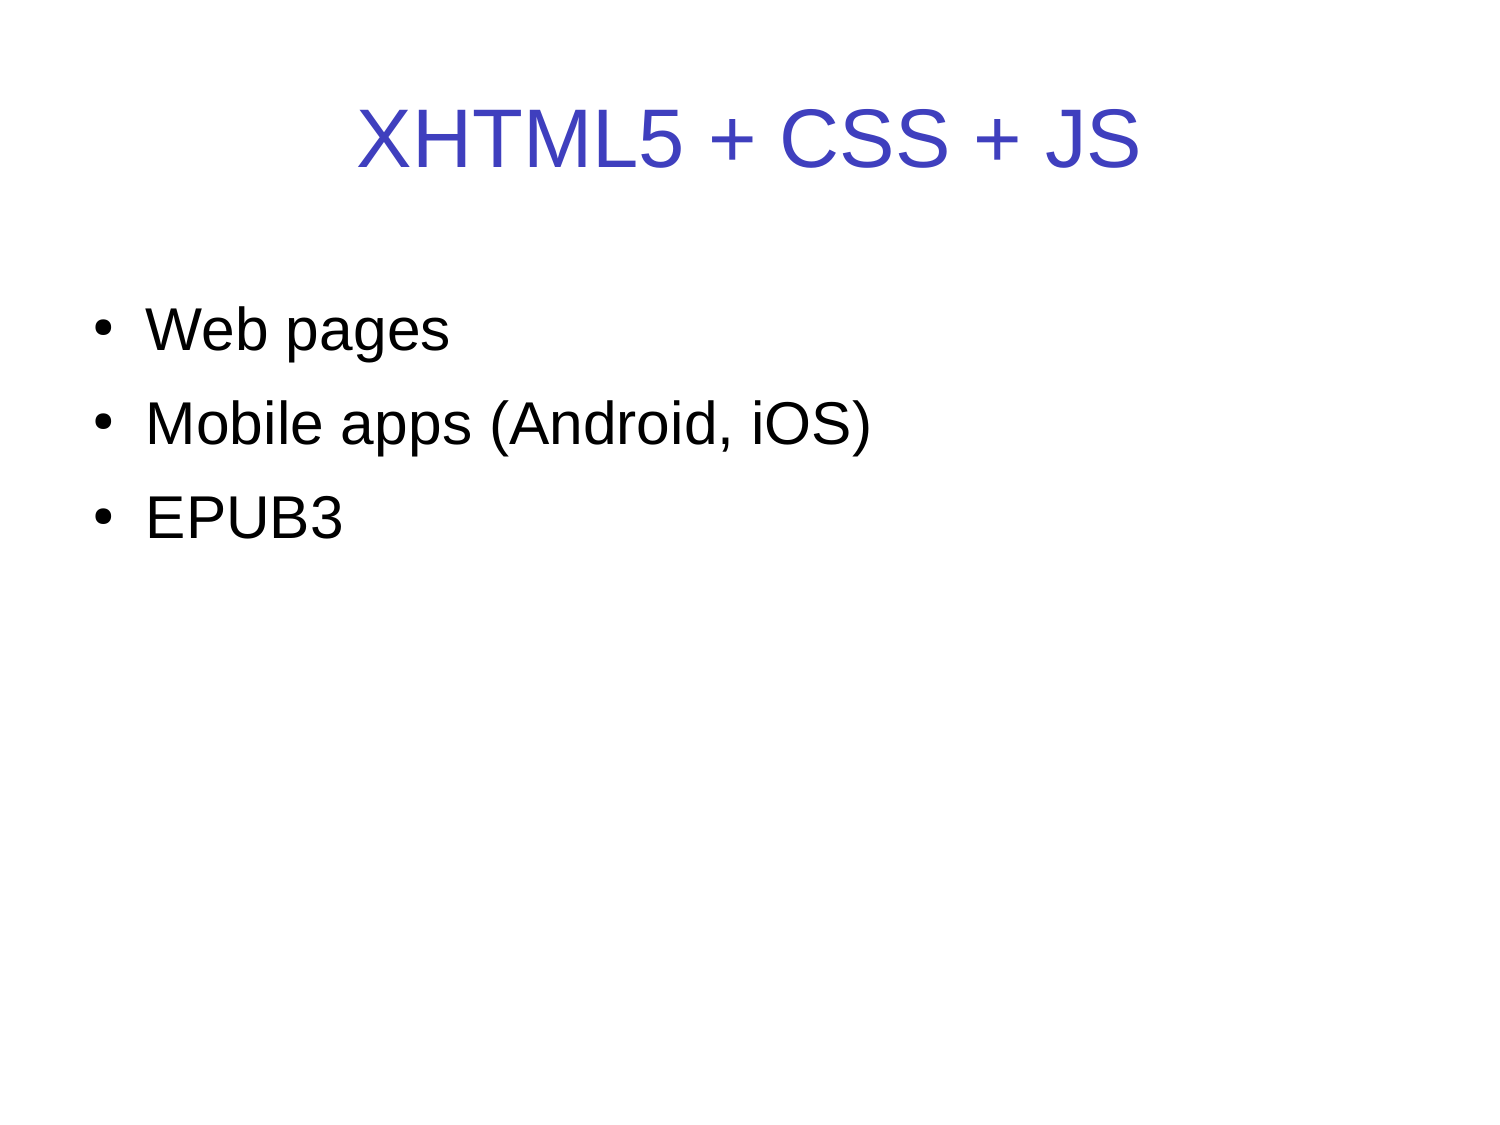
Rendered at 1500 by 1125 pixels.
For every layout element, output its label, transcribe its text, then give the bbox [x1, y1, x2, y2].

title XHTML5 + CSS + JS [75, 44, 1425, 233]
list Web pages Mobile apps (Android, iOS) EPUB3 [75, 295, 1425, 1063]
